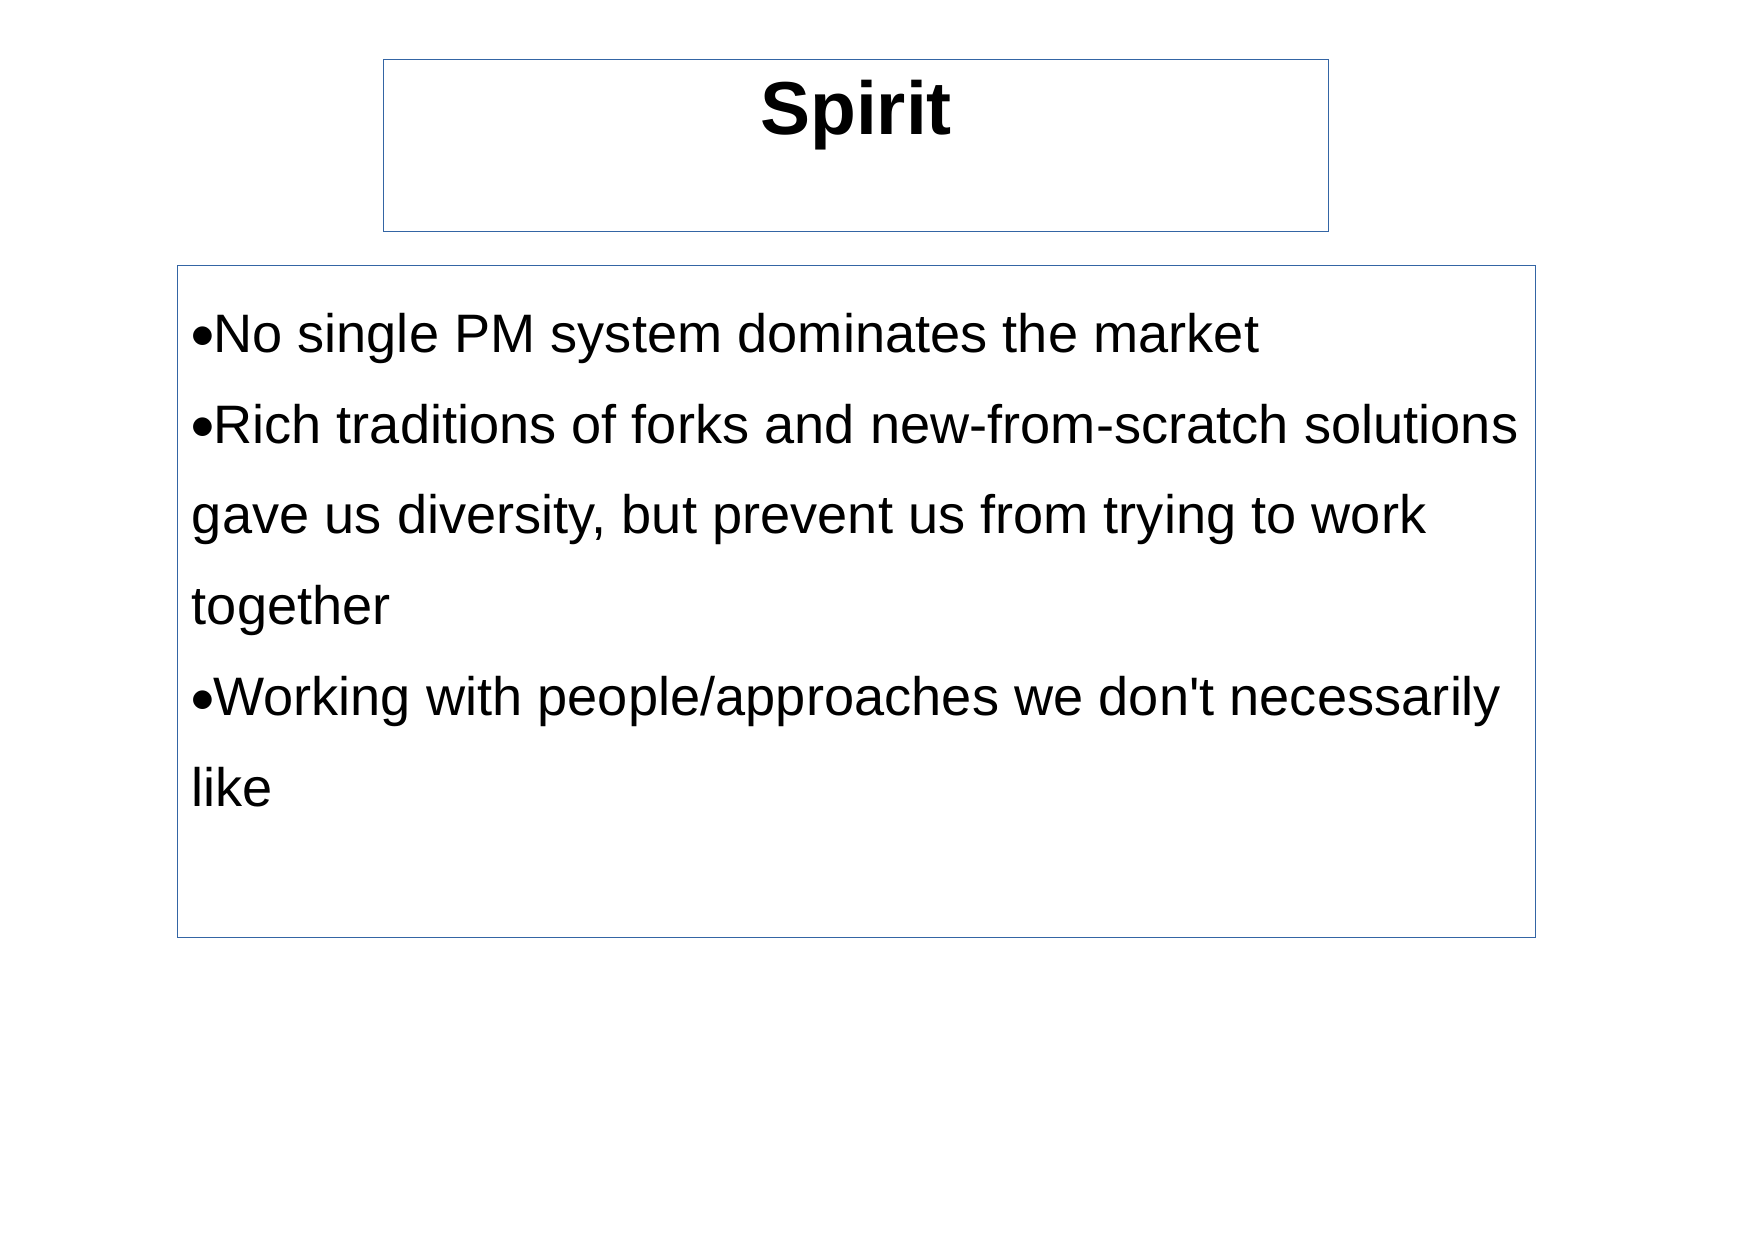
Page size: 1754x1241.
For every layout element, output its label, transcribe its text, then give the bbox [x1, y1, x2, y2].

text_box No single PM system dominates the market Rich traditions of forks and new-from-scratch solutions gave us diversity, but prevent us from trying to work together Working with people/approaches we don't necessarily like [177, 265, 1536, 938]
text_box Spirit [383, 59, 1329, 232]
